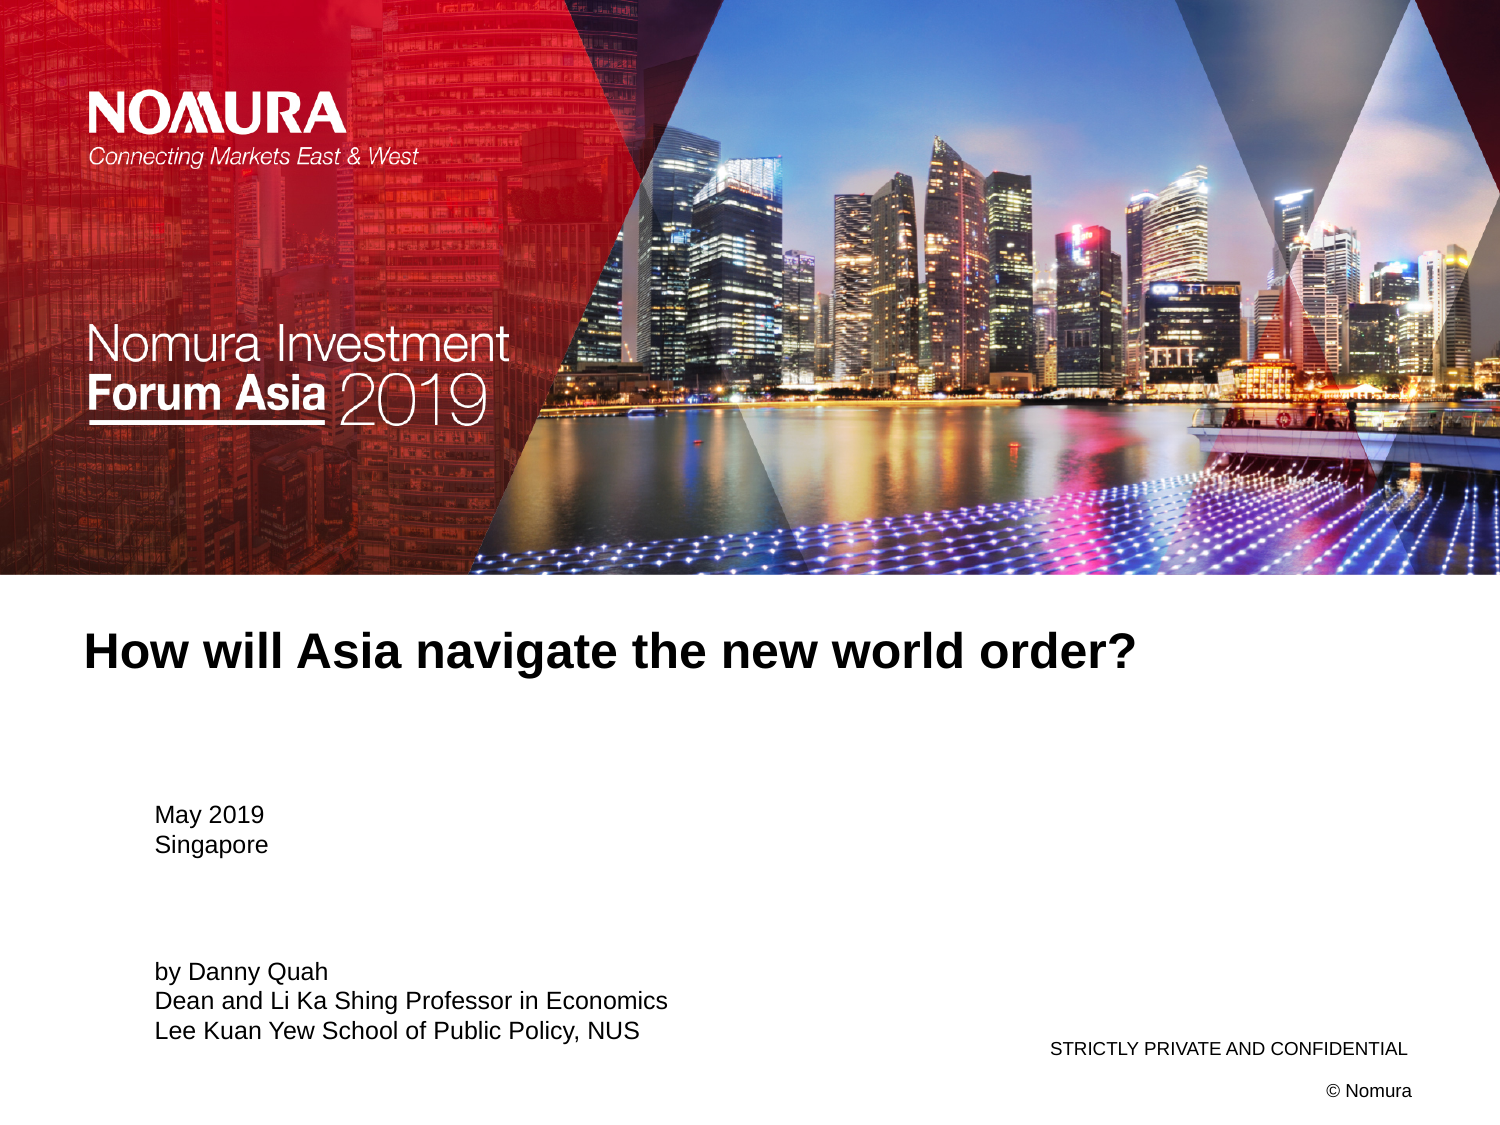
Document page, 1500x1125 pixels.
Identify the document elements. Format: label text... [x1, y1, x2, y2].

title How will Asia navigate the new world order? [83, 575, 1174, 679]
list by Danny Quah Dean and Li Ka Shing Professor in Economics Lee Kuan Yew School of Public Policy, NUS [83, 954, 684, 1033]
list May 2019 Singapore [83, 798, 684, 929]
picture [0, 0, 1500, 575]
